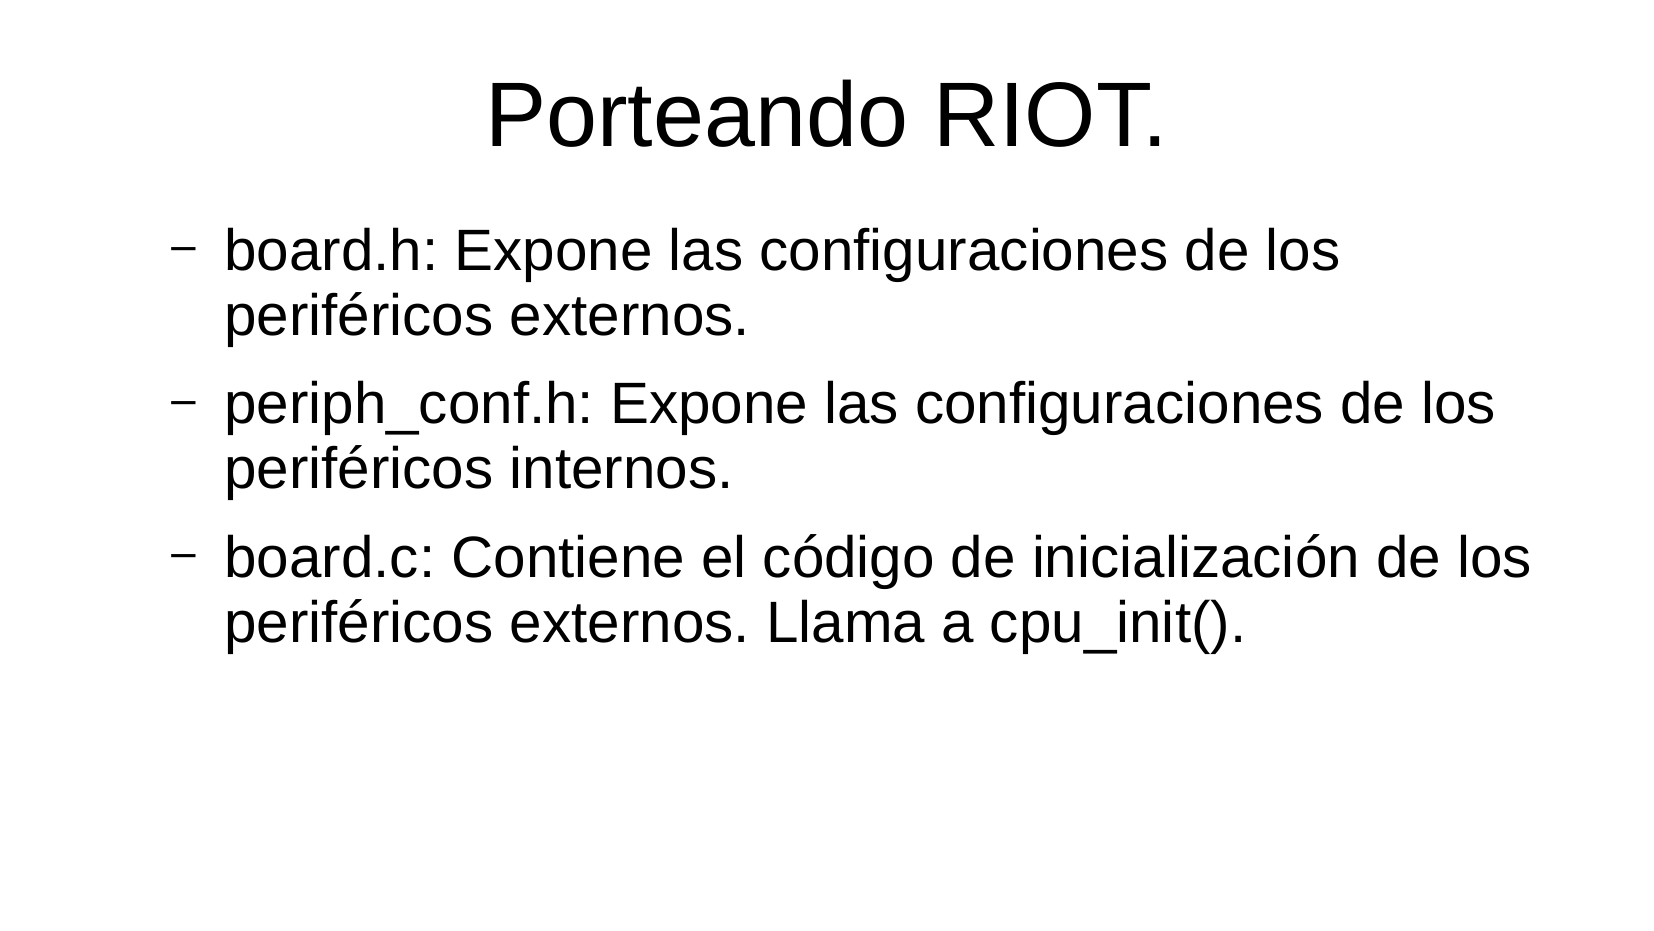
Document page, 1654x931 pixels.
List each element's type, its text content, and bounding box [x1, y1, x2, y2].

title Porteando RIOT. [82, 37, 1571, 193]
list board.h: Expone las configuraciones de los periféricos externos. periph_conf.h: Expone las configuraciones de los periféricos internos. board.c: Contiene el código de inicialización de los periféricos externos. Llama a cpu_init(). [82, 217, 1571, 758]
